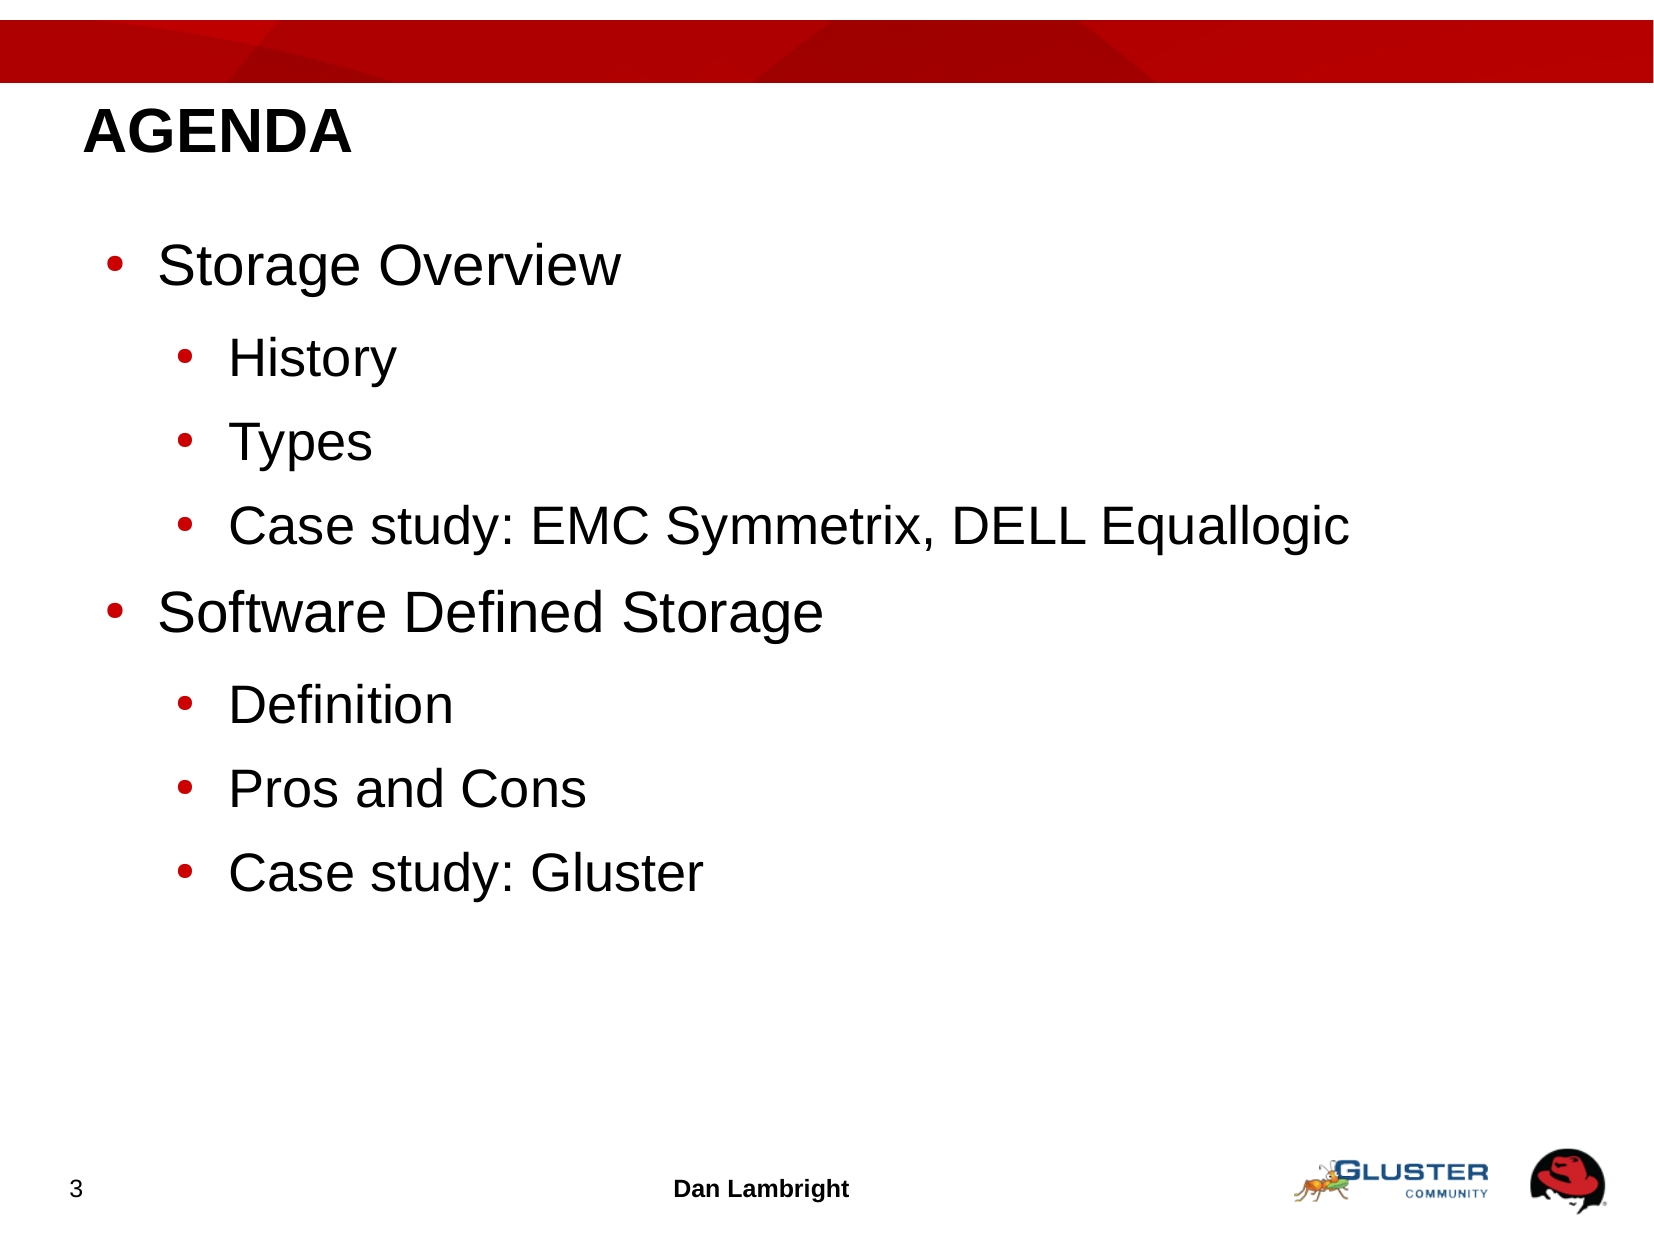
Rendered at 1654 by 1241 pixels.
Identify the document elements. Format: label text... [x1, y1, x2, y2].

picture [1529, 1146, 1613, 1224]
picture [0, 20, 1654, 83]
title AGENDA [82, 37, 1571, 226]
list Storage Overview History Types Case study: EMC Symmetrix, DELL Equallogic Software Defined Storage Definition Pros and Cons Case study: Gluster [86, 232, 1576, 1027]
picture [1294, 1158, 1488, 1203]
